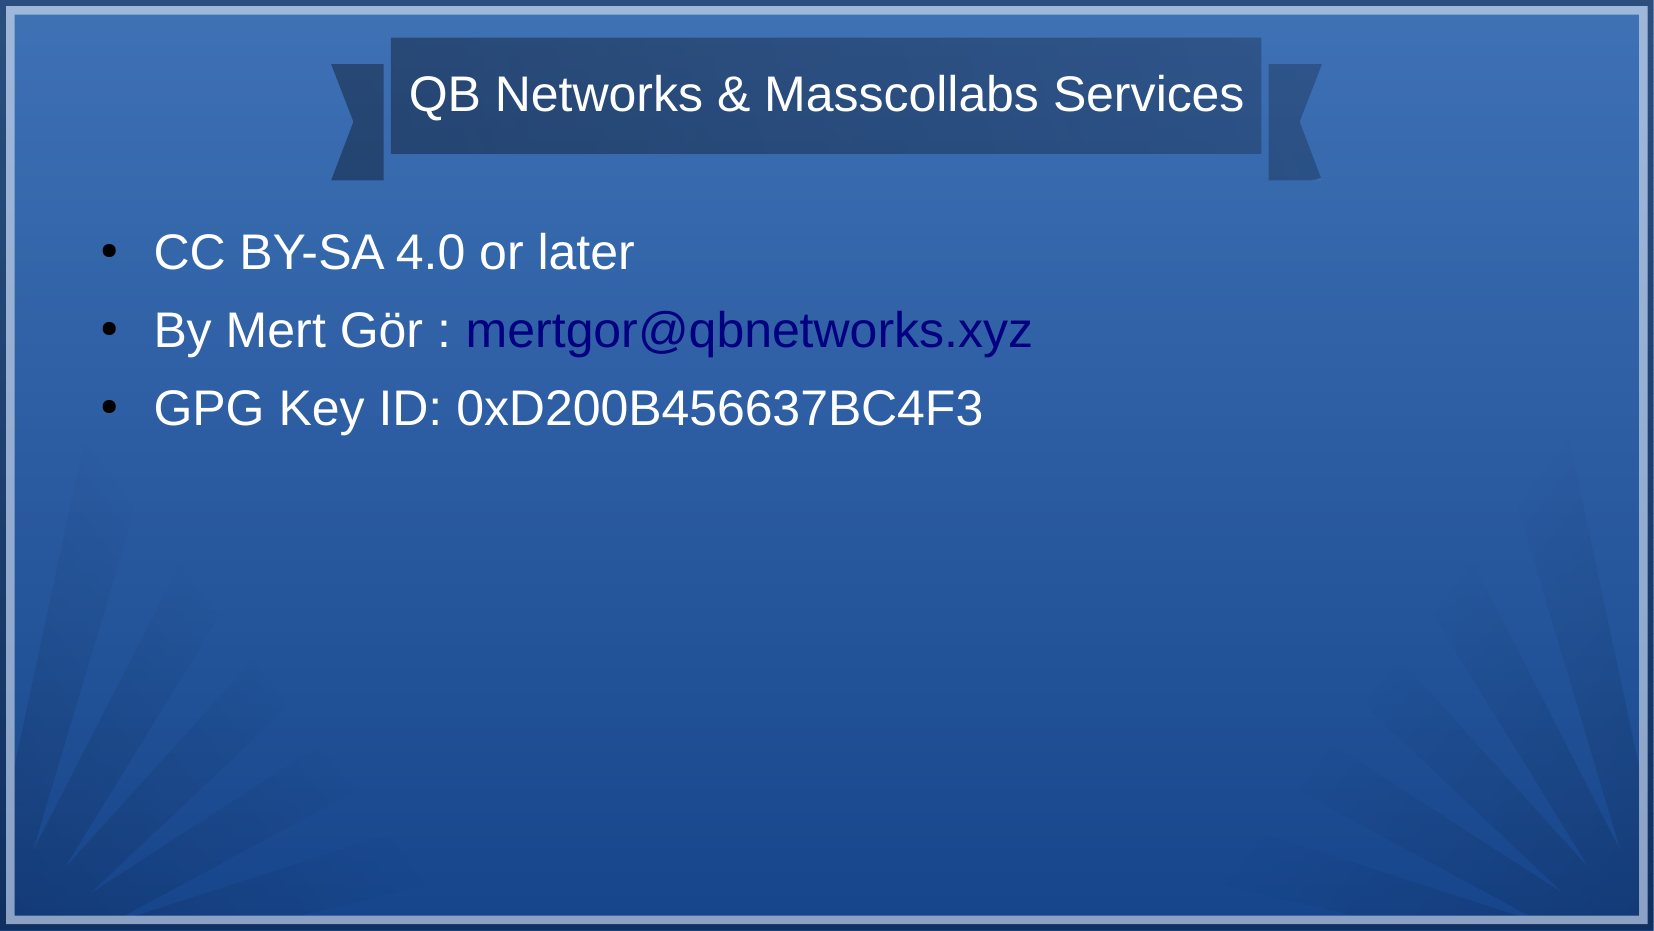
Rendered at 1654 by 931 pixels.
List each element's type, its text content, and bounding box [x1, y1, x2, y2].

list CC BY-SA 4.0 or later By Mert Gör : mertgor@qbnetworks.xyz GPG Key ID: 0xD200B456637BC4F3 [82, 224, 1571, 848]
title QB Networks & Masscollabs Services [389, 35, 1264, 154]
